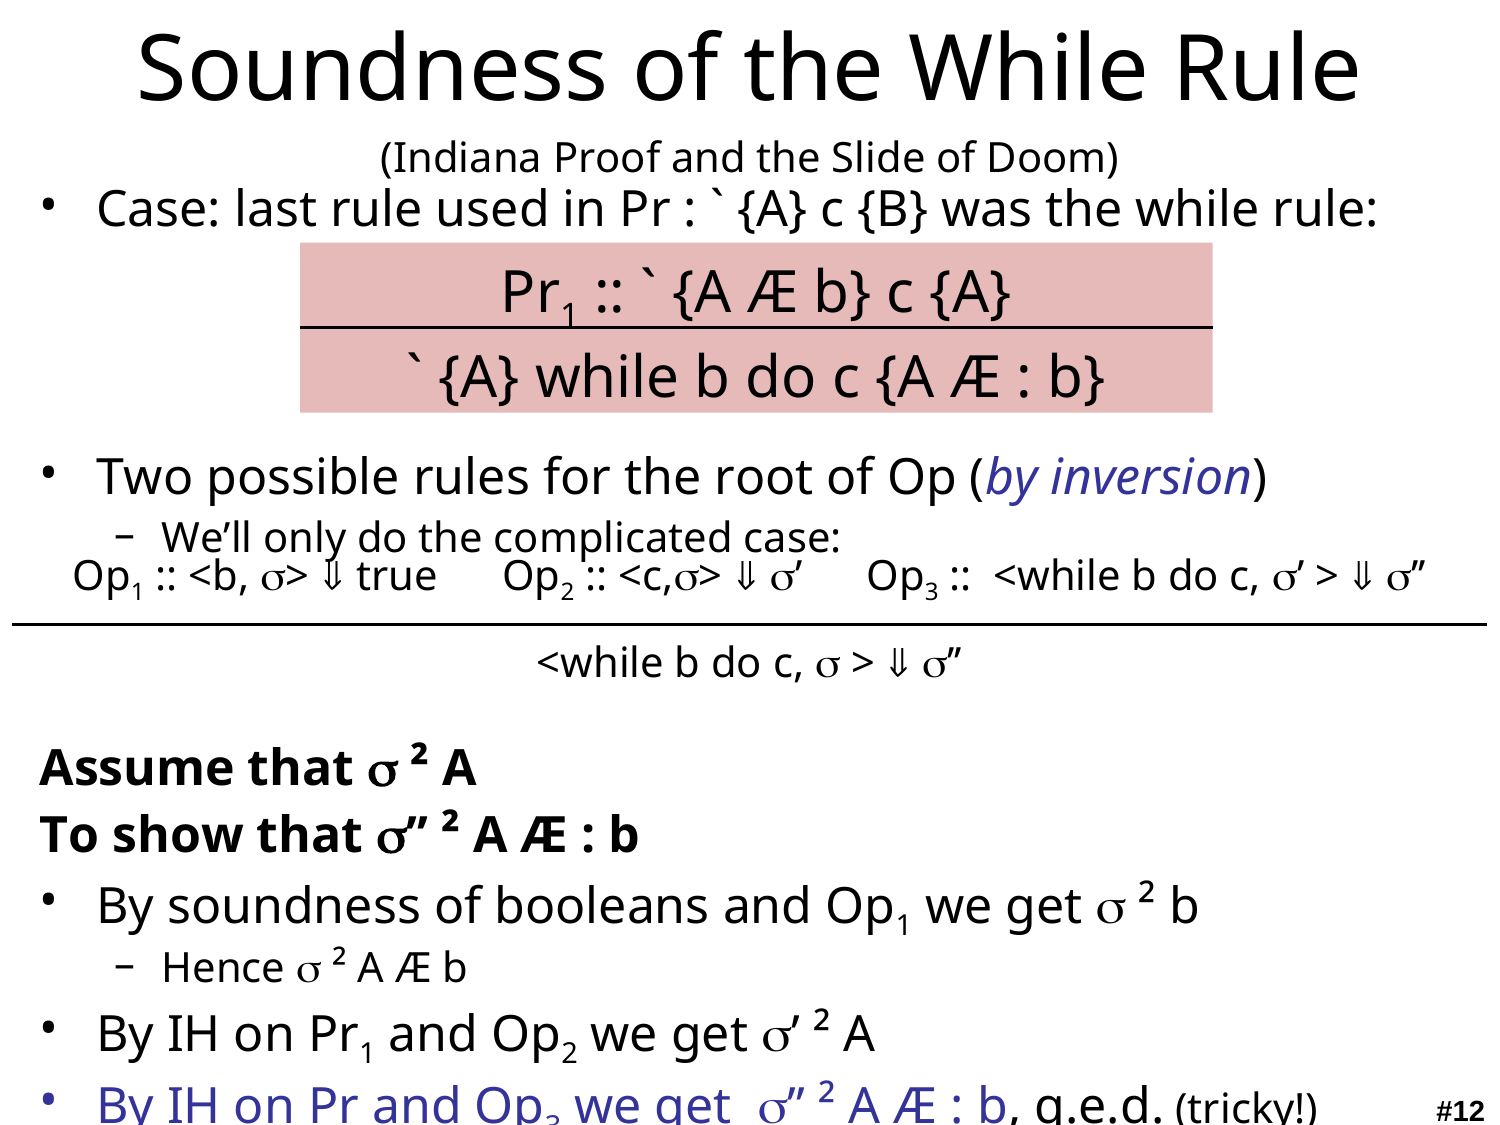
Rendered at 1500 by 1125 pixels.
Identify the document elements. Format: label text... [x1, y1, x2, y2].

text_box ` {A} while b do c {A Æ : b} [300, 329, 1213, 413]
text_box Op1 :: <b, >  true Op2 :: <c,>  ’ Op3 :: <while b do c, ’ >  ’’ [11, 537, 1487, 623]
text_box <while b do c,  >  ’’ [11, 625, 1487, 700]
title Soundness of the While Rule (Indiana Proof and the Slide of Doom) [24, 0, 1476, 174]
list Case: last rule used in Pr : ` {A} c {B} was the while rule: Two possible rules for the root of Op (by inversion) We’ll only do the complicated case: Assume that  ² A To show that ’’ ² A Æ : b By soundness of booleans and Op1 we get  ² b Hence  ² A Æ b By IH on Pr1 and Op2 we get ’ ² A By IH on Pr and Op3 we get ’’ ² A Æ : b, q.e.d. (tricky!) [24, 174, 1476, 537]
list Case: last rule used in Pr : ` {A} c {B} was the while rule: Two possible rules for the root of Op (by inversion) We’ll only do the complicated case: Assume that  ² A To show that ’’ ² A Æ : b By soundness of booleans and Op1 we get  ² b Hence  ² A Æ b By IH on Pr1 and Op2 we get ’ ² A By IH on Pr and Op3 we get ’’ ² A Æ : b, q.e.d. (tricky!) [24, 700, 1476, 1113]
text_box Pr1 :: ` {A Æ b} c {A} [300, 242, 1213, 326]
